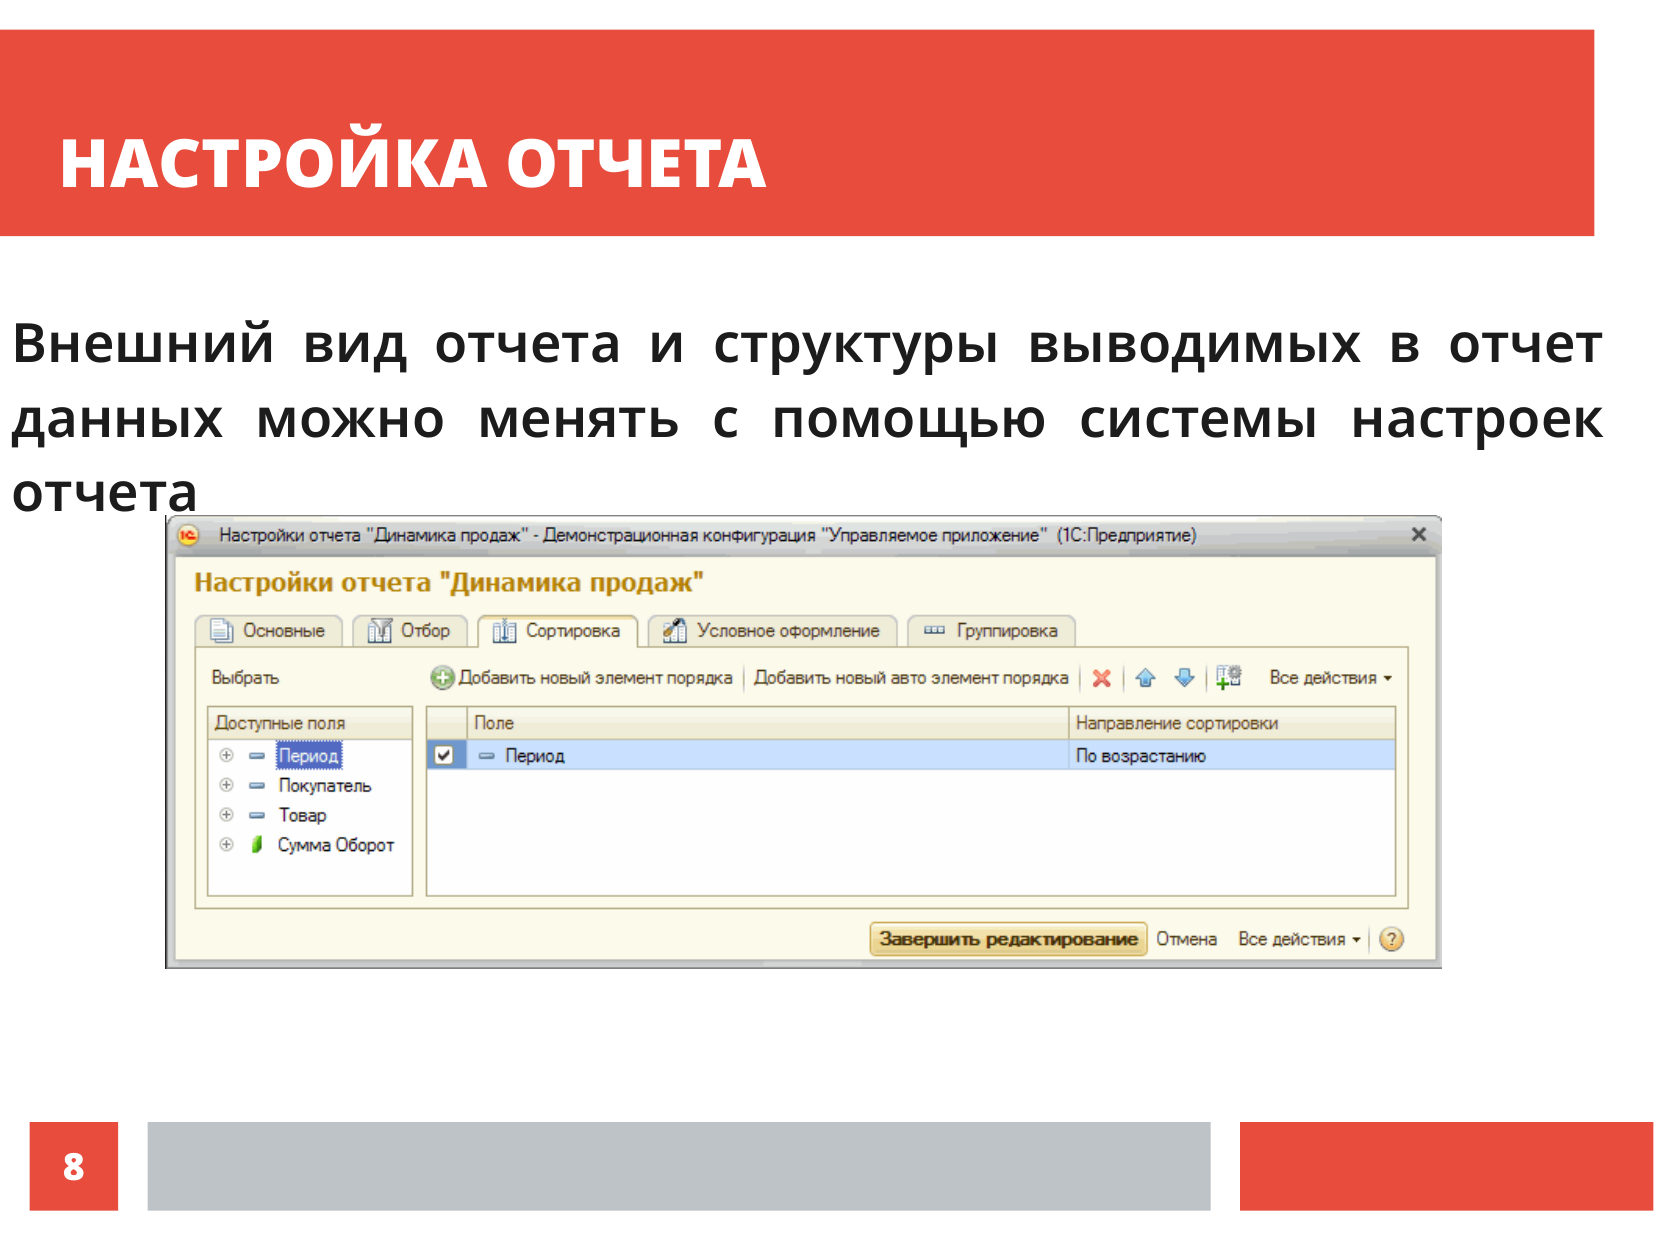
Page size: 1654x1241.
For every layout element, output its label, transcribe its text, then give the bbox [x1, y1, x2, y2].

picture [165, 515, 1442, 969]
list Внешний вид отчета и структуры выводимых в отчет данных можно менять с помощью системы настроек отчета [11, 248, 1607, 1111]
title НАСТРОЙКА ОТЧЕТА [59, 59, 1595, 207]
